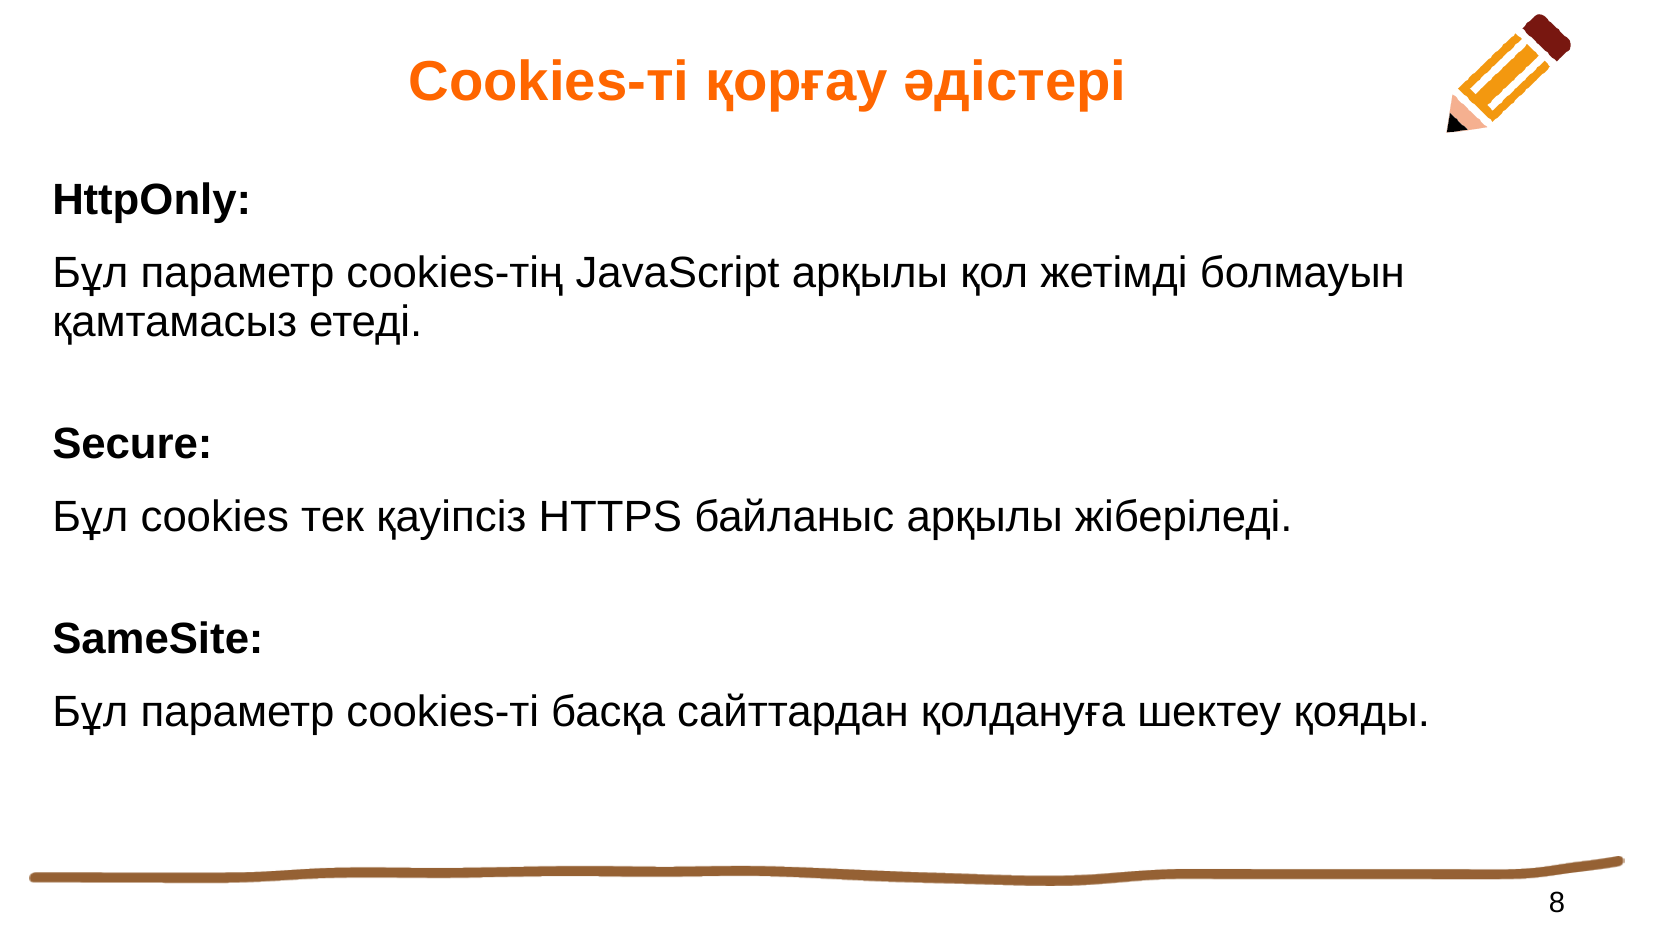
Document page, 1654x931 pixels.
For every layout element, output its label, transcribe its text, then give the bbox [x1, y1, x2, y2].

picture [29, 856, 1625, 886]
picture [1446, 14, 1571, 133]
text_box HttpOnly: Бұл параметр cookies-тің JavaScript арқылы қол жетімді болмауын қамтамасыз етеді. Secure: Бұл cookies тек қауіпсіз HTTPS байланыс арқылы жіберіледі. SameSite: Бұл параметр cookies-ті басқа сайттардан қолдануға шектеу қояды. [37, 167, 1613, 805]
title Cookies-ті қорғау әдістері [88, 29, 1447, 133]
